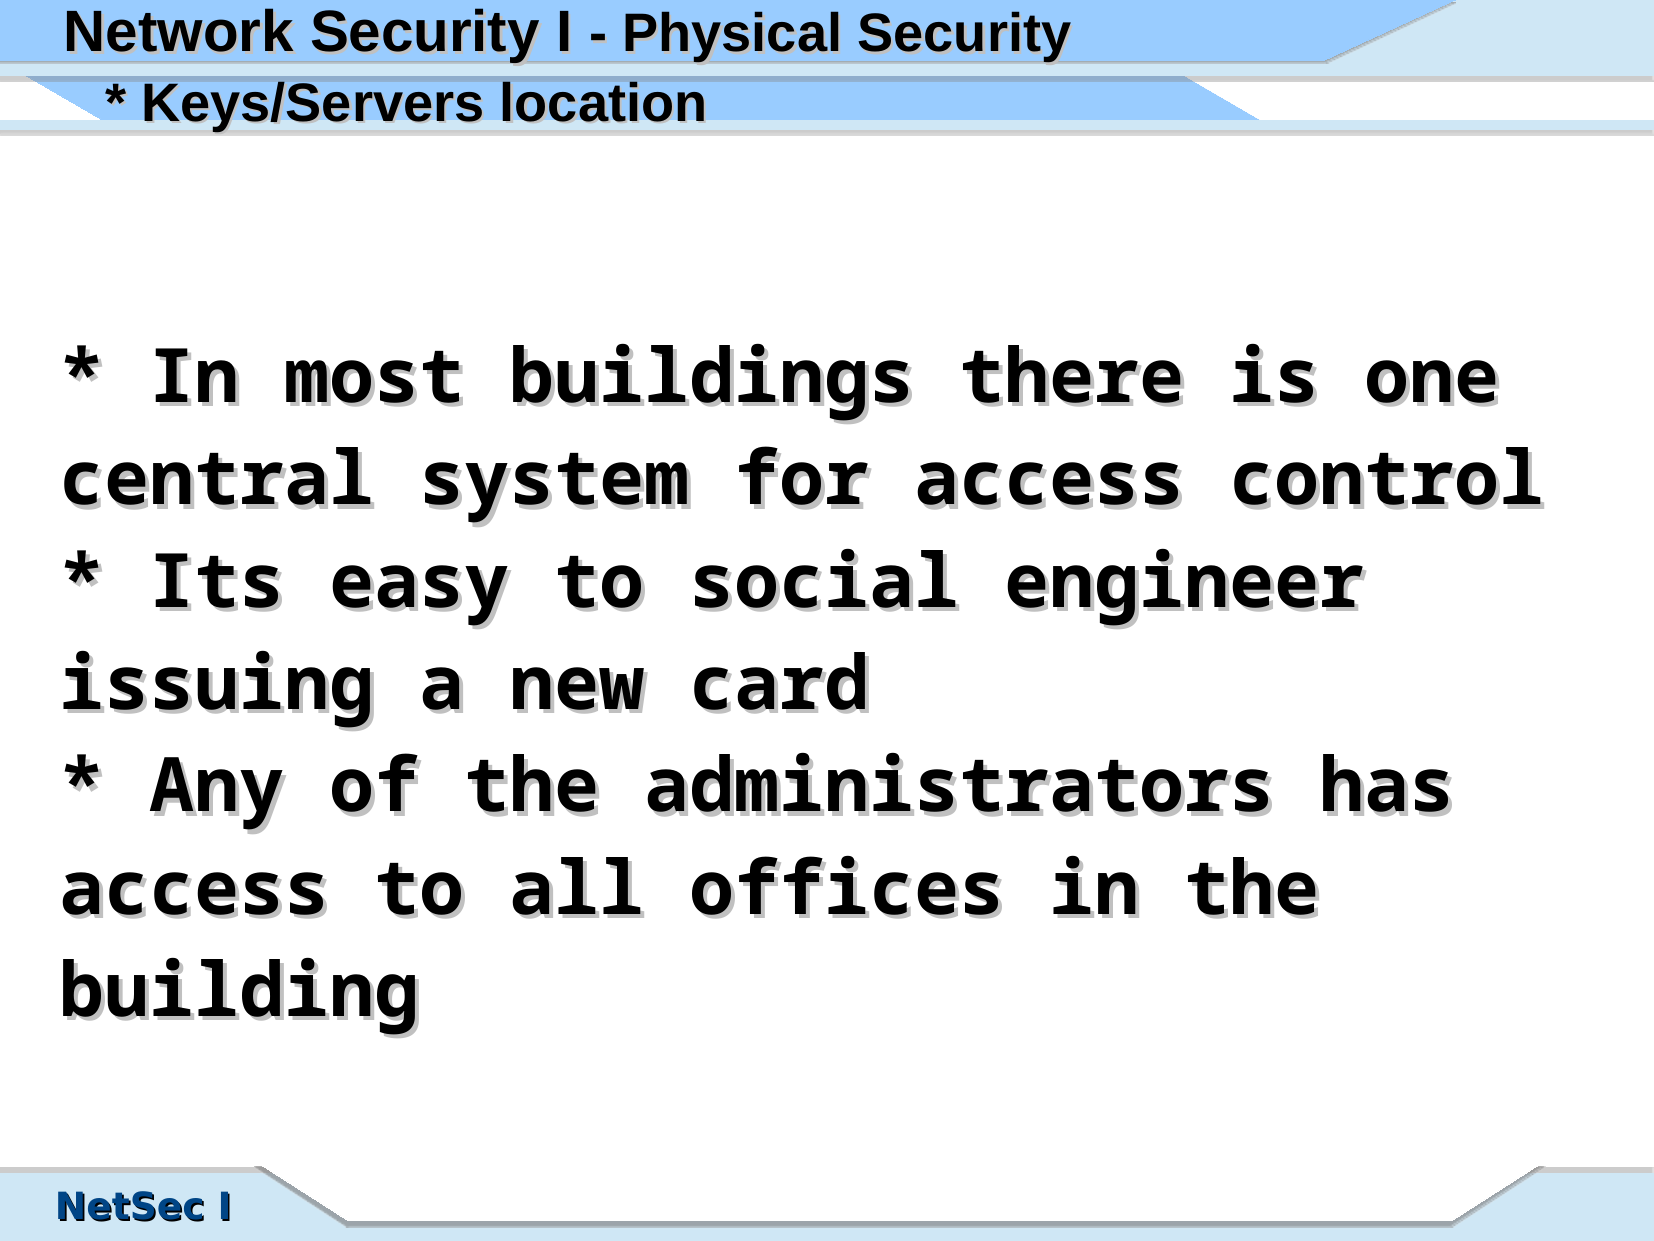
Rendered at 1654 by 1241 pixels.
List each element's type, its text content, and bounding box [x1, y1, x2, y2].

title Network Security I - Physical Security [31, 0, 1520, 65]
title * Keys/Servers location [105, 72, 1231, 133]
text_box * In most buildings there is one central system for access control * Its easy to social engineer issuing a new card * Any of the administrators has access to all offices in the building [45, 315, 1621, 1005]
text_box [255, 1160, 1546, 1221]
